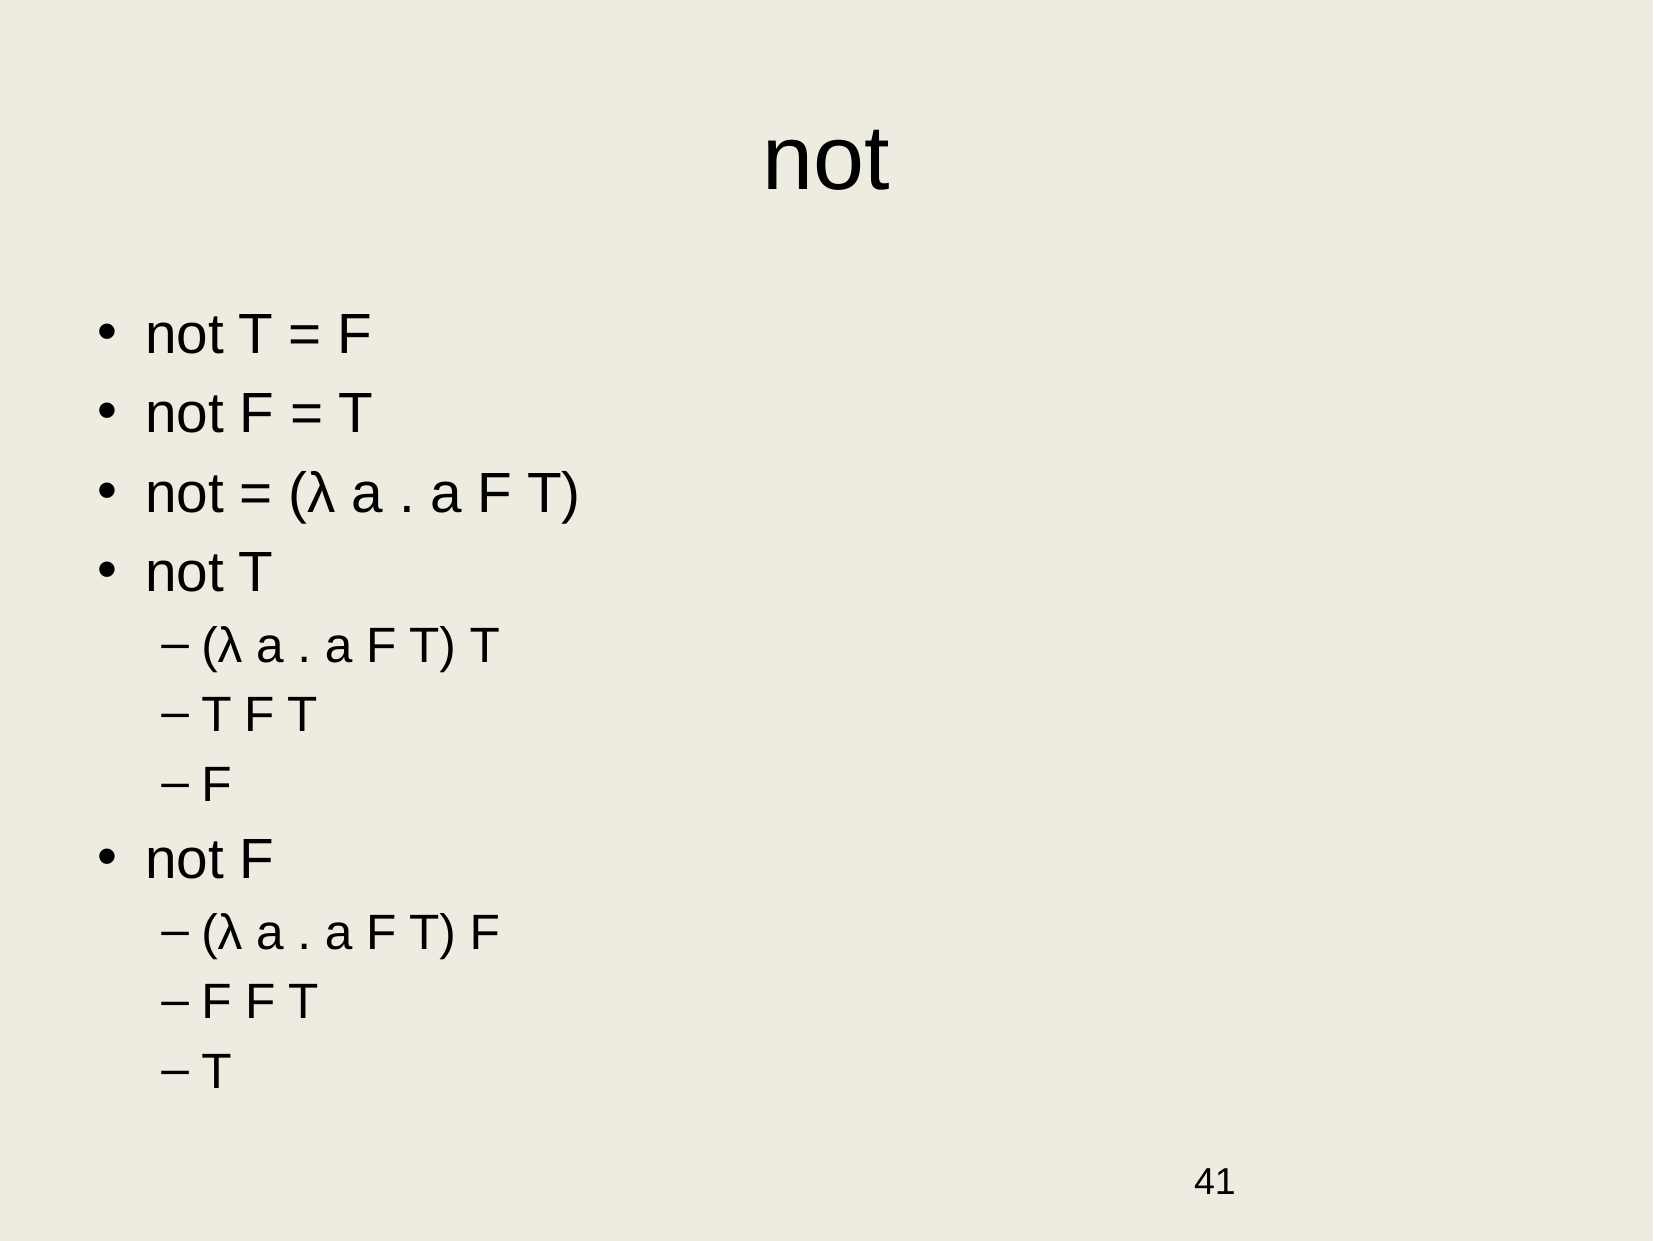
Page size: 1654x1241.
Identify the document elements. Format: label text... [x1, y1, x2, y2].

slide_number <number> [1179, 1149, 1565, 1216]
title not [82, 49, 1571, 257]
list not T = F not F = T not = (λ a . a F T) not T (λ a . a F T) T T F T F not F (λ a . a F T) F F F T T [82, 289, 1571, 1109]
